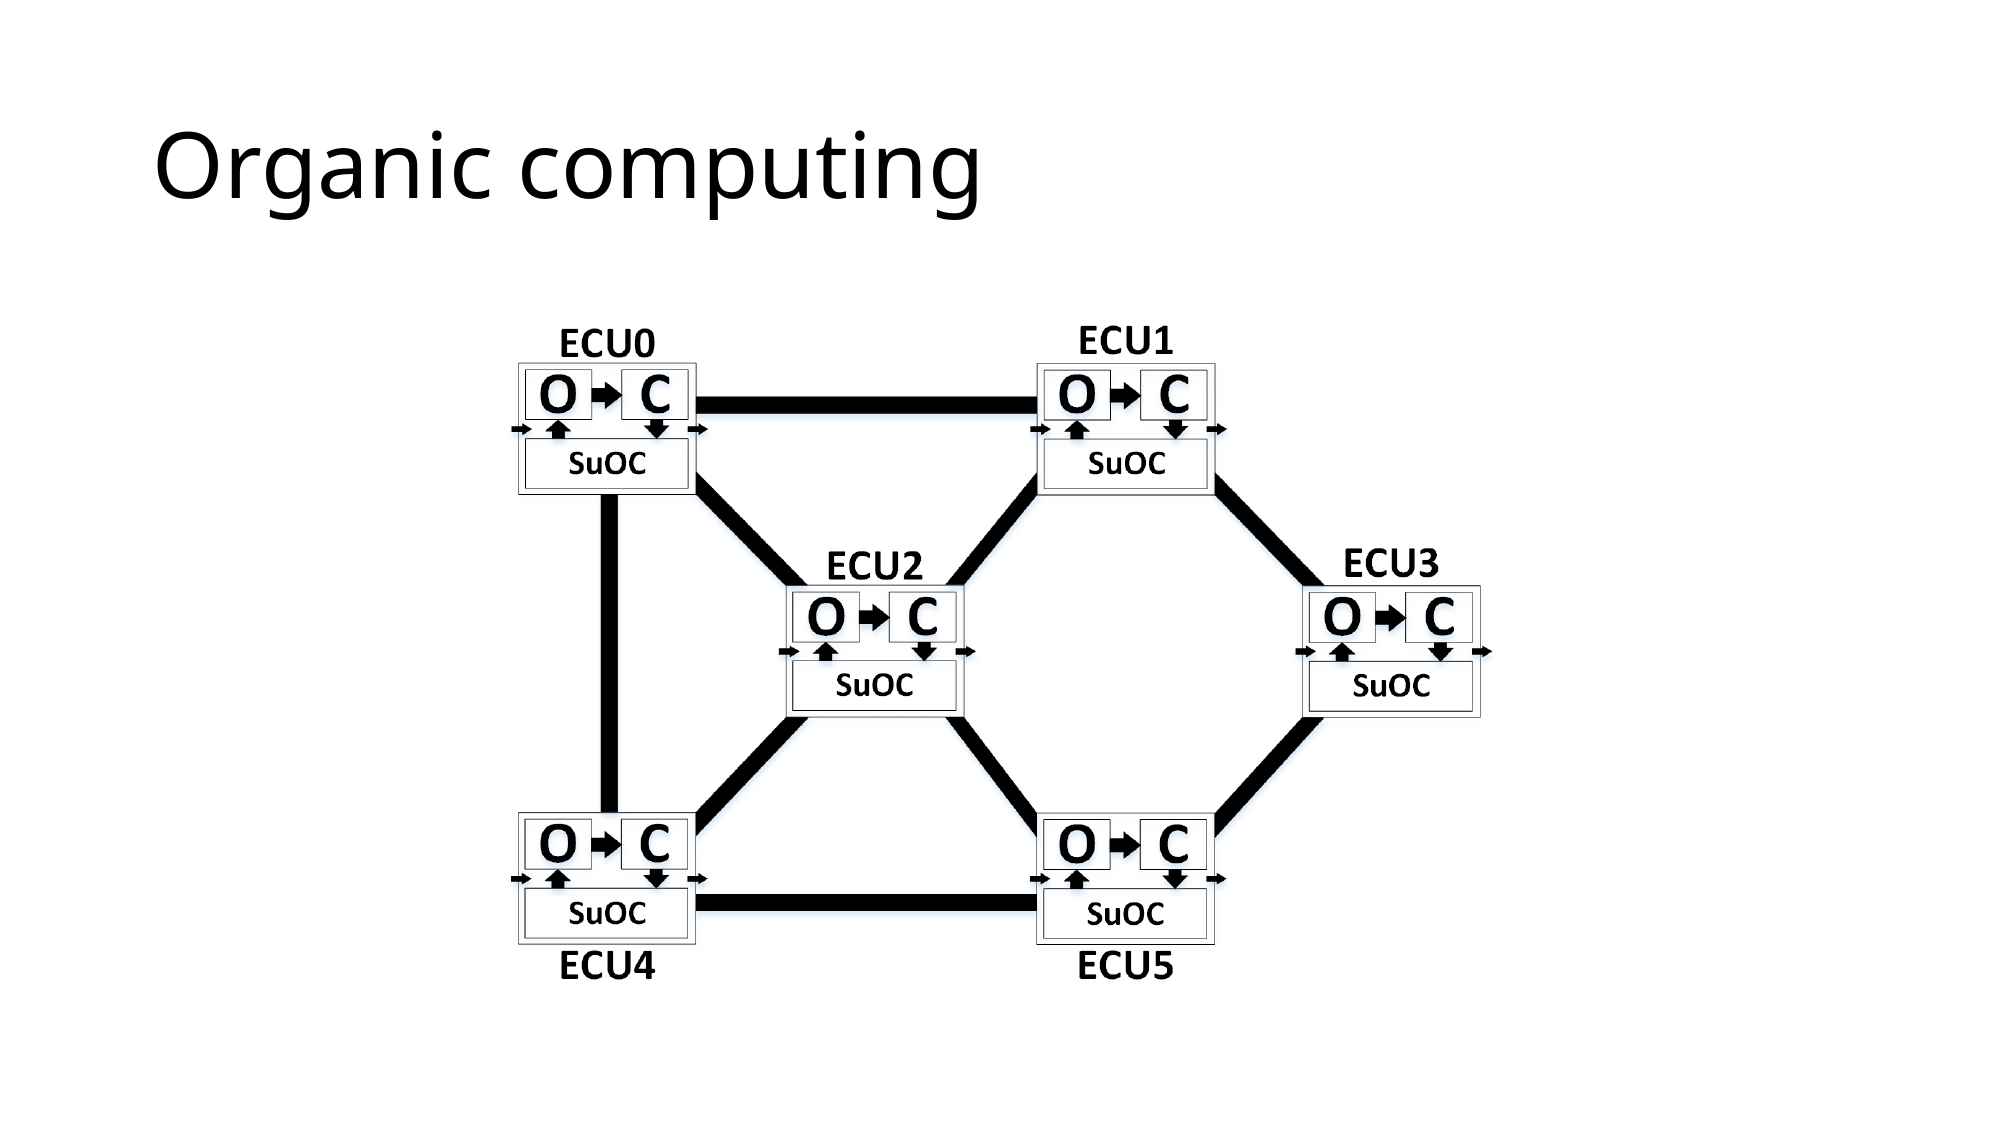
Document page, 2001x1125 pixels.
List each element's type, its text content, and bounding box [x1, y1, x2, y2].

picture [500, 299, 1501, 1014]
title Organic computing [137, 59, 1863, 278]
